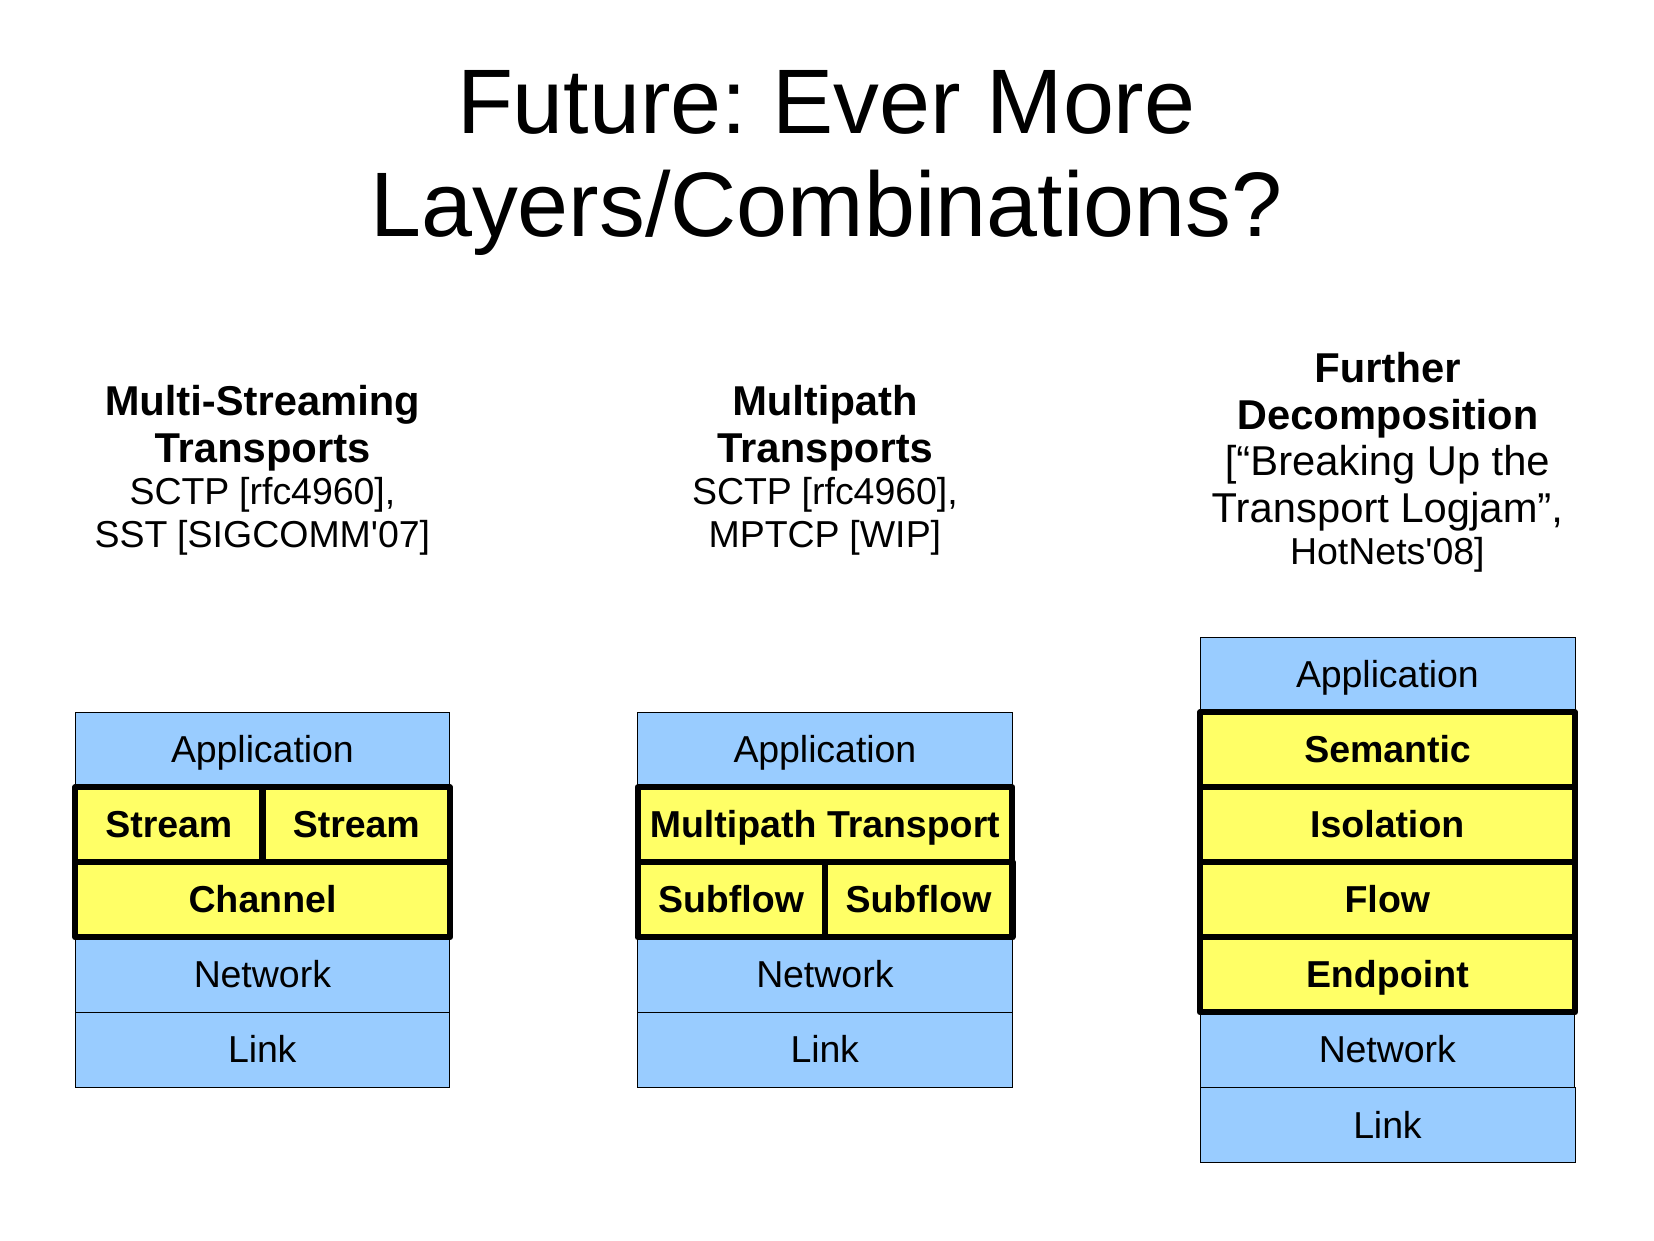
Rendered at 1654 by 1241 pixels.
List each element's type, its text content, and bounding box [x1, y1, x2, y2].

text_box Network [1200, 1013, 1575, 1087]
text_box Further Decomposition [“Breaking Up the Transport Logjam”, HotNets'08] [1162, 337, 1613, 581]
text_box Flow [1200, 863, 1576, 938]
text_box Network [75, 938, 450, 1012]
text_box Endpoint [1200, 938, 1576, 1013]
text_box Channel [75, 862, 451, 938]
title Future: Ever More Layers/Combinations? [82, 49, 1571, 257]
text_box Subflow [637, 863, 825, 938]
text_box Link [1200, 1087, 1576, 1163]
text_box Application [637, 712, 1013, 787]
text_box Network [637, 938, 1013, 1012]
text_box Stream [262, 787, 450, 862]
text_box Subflow [825, 862, 1013, 938]
text_box Semantic [1200, 712, 1576, 787]
text_box Multi-Streaming Transports SCTP [rfc4960], SST [SIGCOMM'07] [75, 370, 451, 563]
text_box Multipath Transports SCTP [rfc4960], MPTCP [WIP] [637, 370, 1013, 563]
text_box Isolation [1200, 787, 1576, 863]
text_box Multipath Transport [637, 787, 1013, 863]
text_box Application [75, 712, 450, 787]
text_box Stream [75, 787, 262, 862]
text_box Link [75, 1012, 450, 1088]
text_box Application [1200, 637, 1576, 712]
text_box Link [637, 1012, 1013, 1088]
